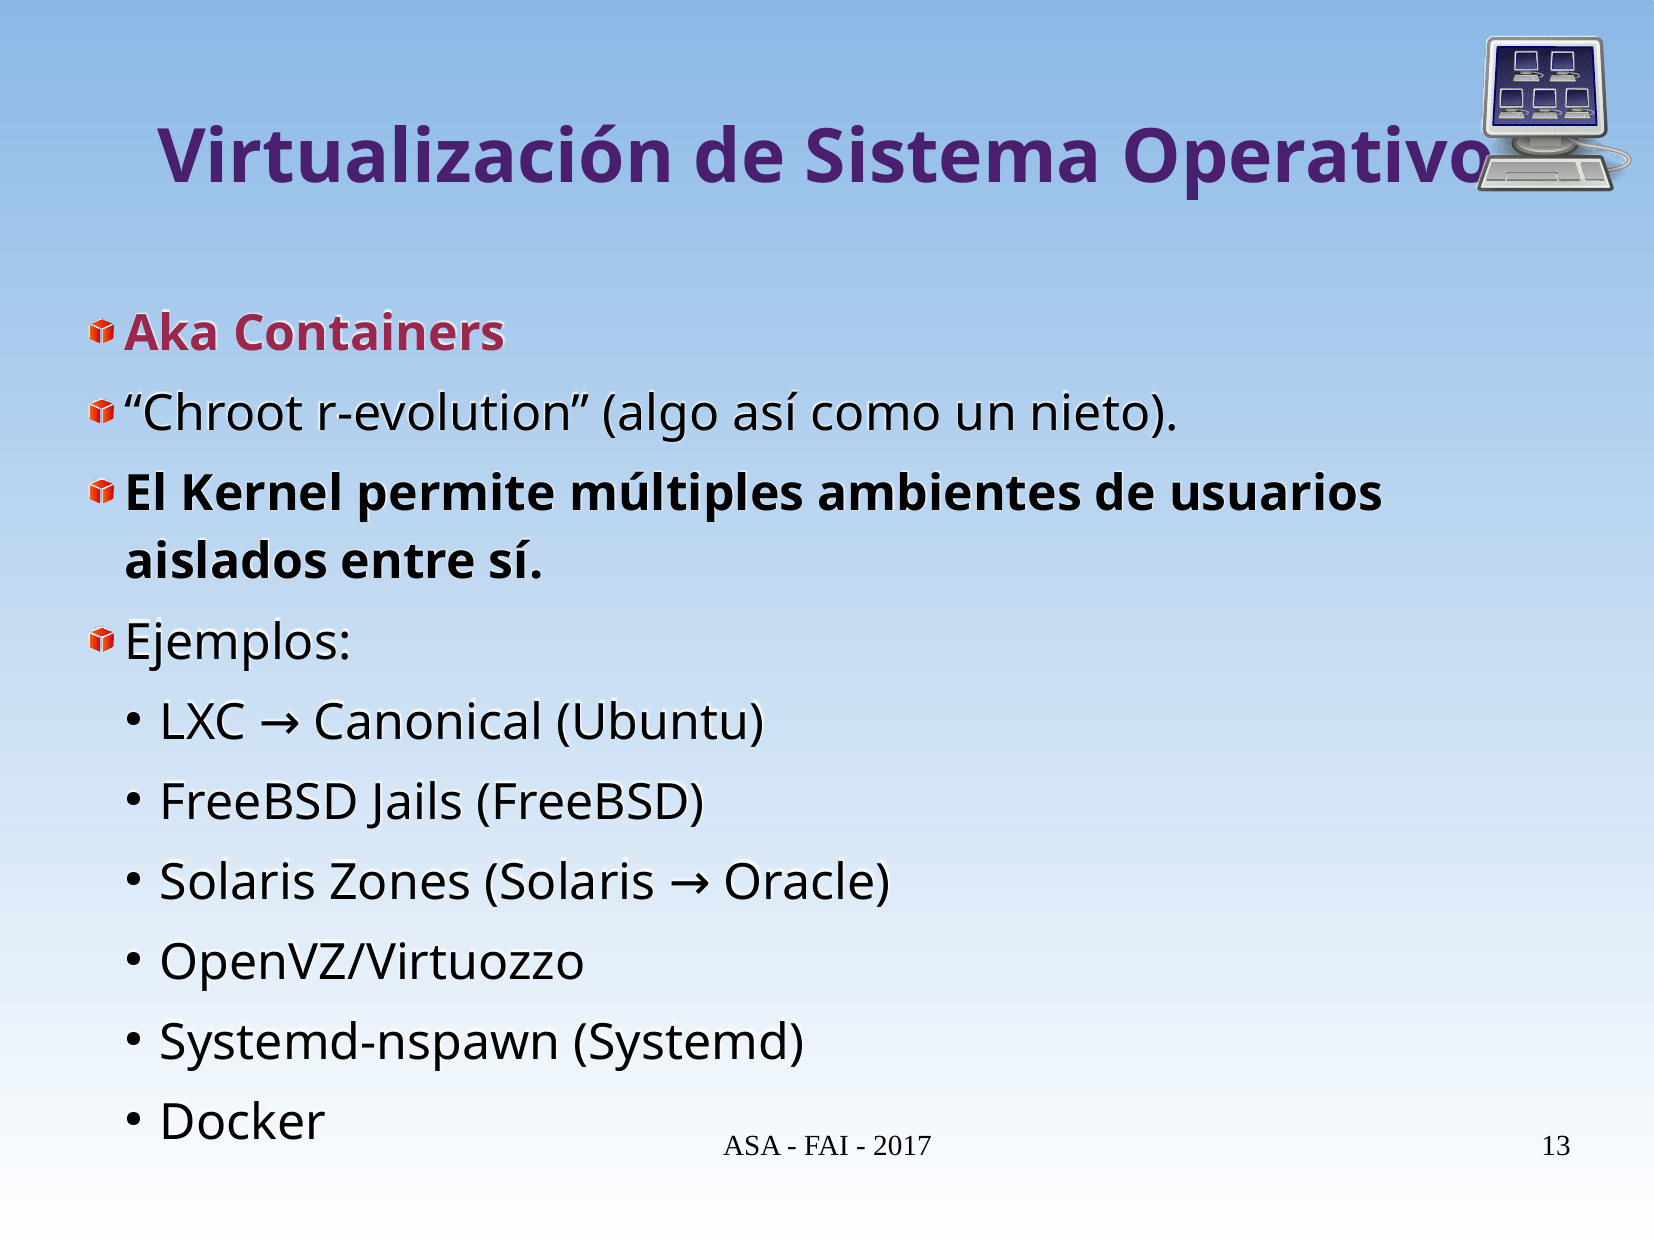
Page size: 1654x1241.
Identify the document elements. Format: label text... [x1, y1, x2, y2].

text_box Aka Containers “Chroot r-evolution” (algo así como un nieto). El Kernel permite múltiples ambientes de usuarios aislados entre sí. Ejemplos: LXC → Canonical (Ubuntu) FreeBSD Jails (FreeBSD) Solaris Zones (Solaris → Oracle) OpenVZ/Virtuozzo Systemd-nspawn (Systemd) Docker [74, 289, 1599, 1173]
title Virtualización de Sistema Operativo [82, 49, 1571, 257]
picture [1473, 33, 1636, 196]
